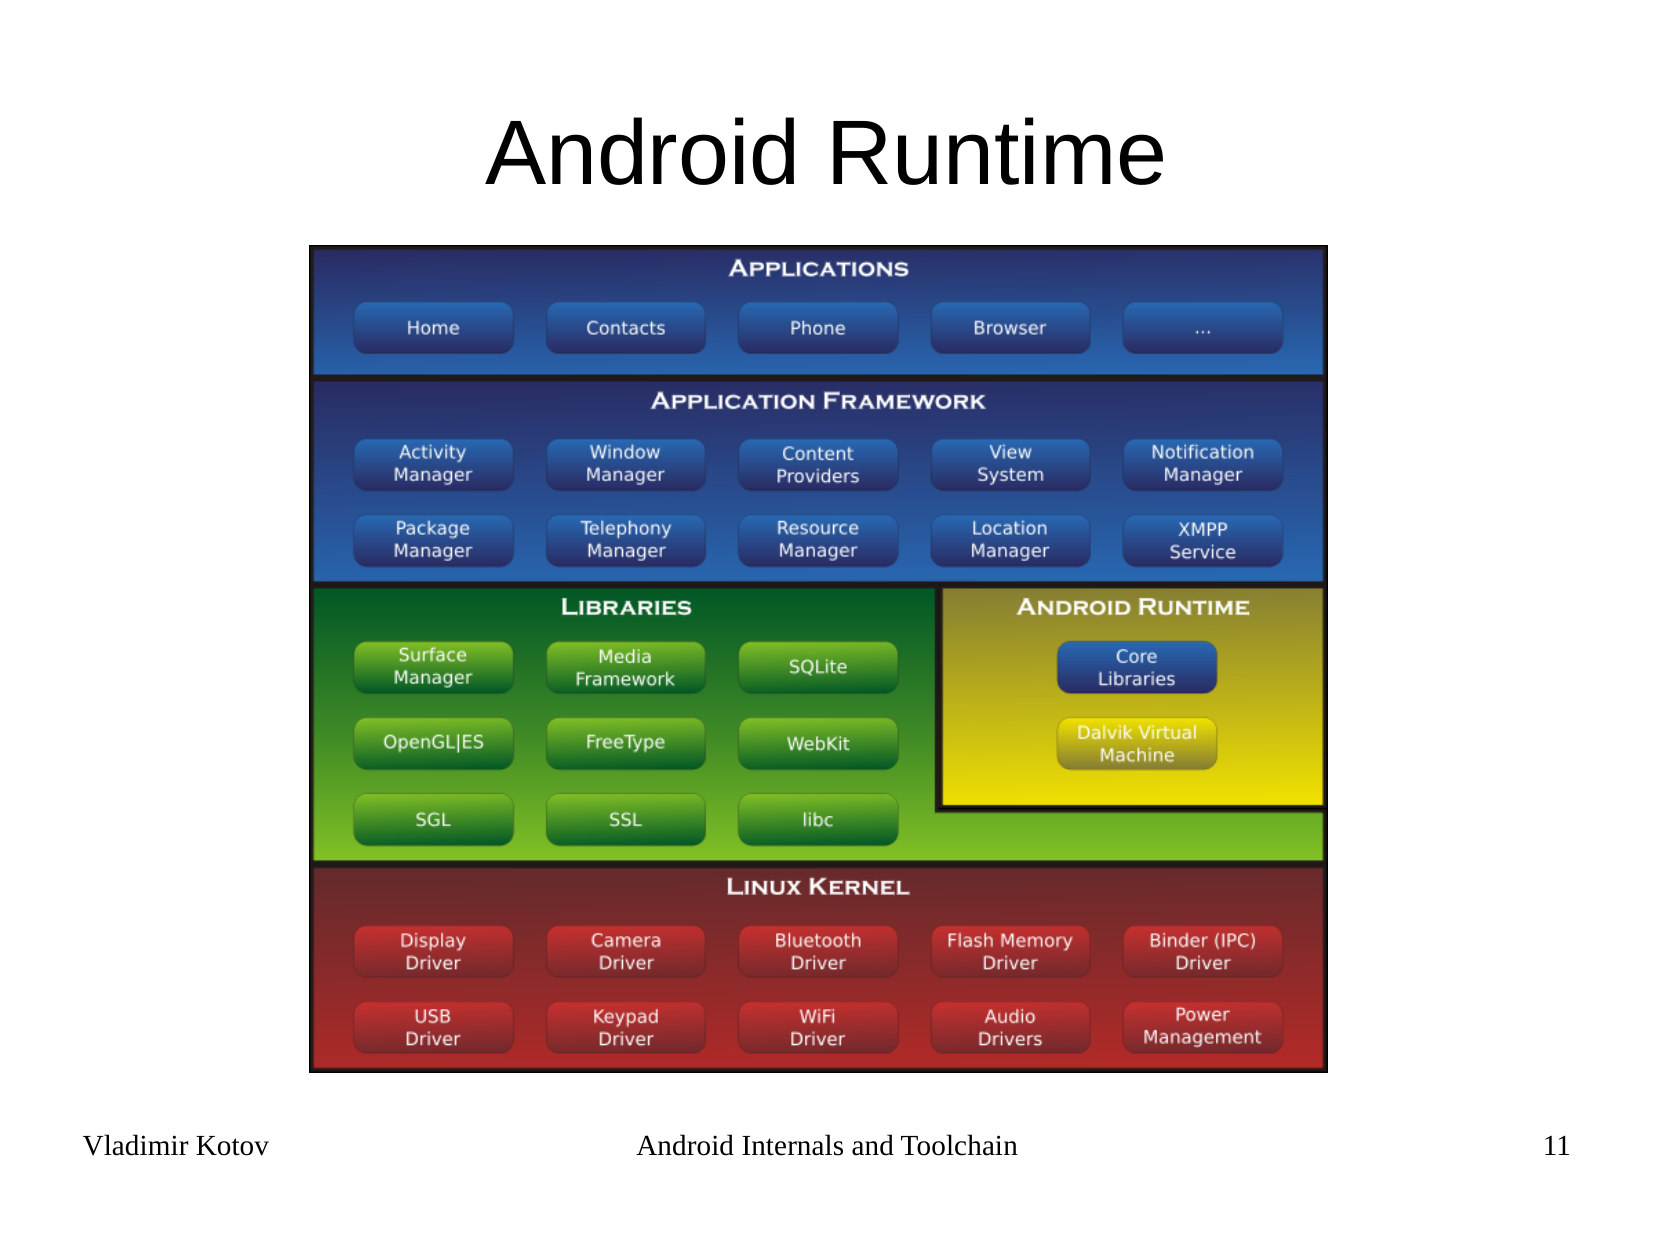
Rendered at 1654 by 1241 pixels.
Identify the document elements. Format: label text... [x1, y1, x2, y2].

title Android Runtime [82, 49, 1571, 257]
picture [309, 245, 1328, 1073]
